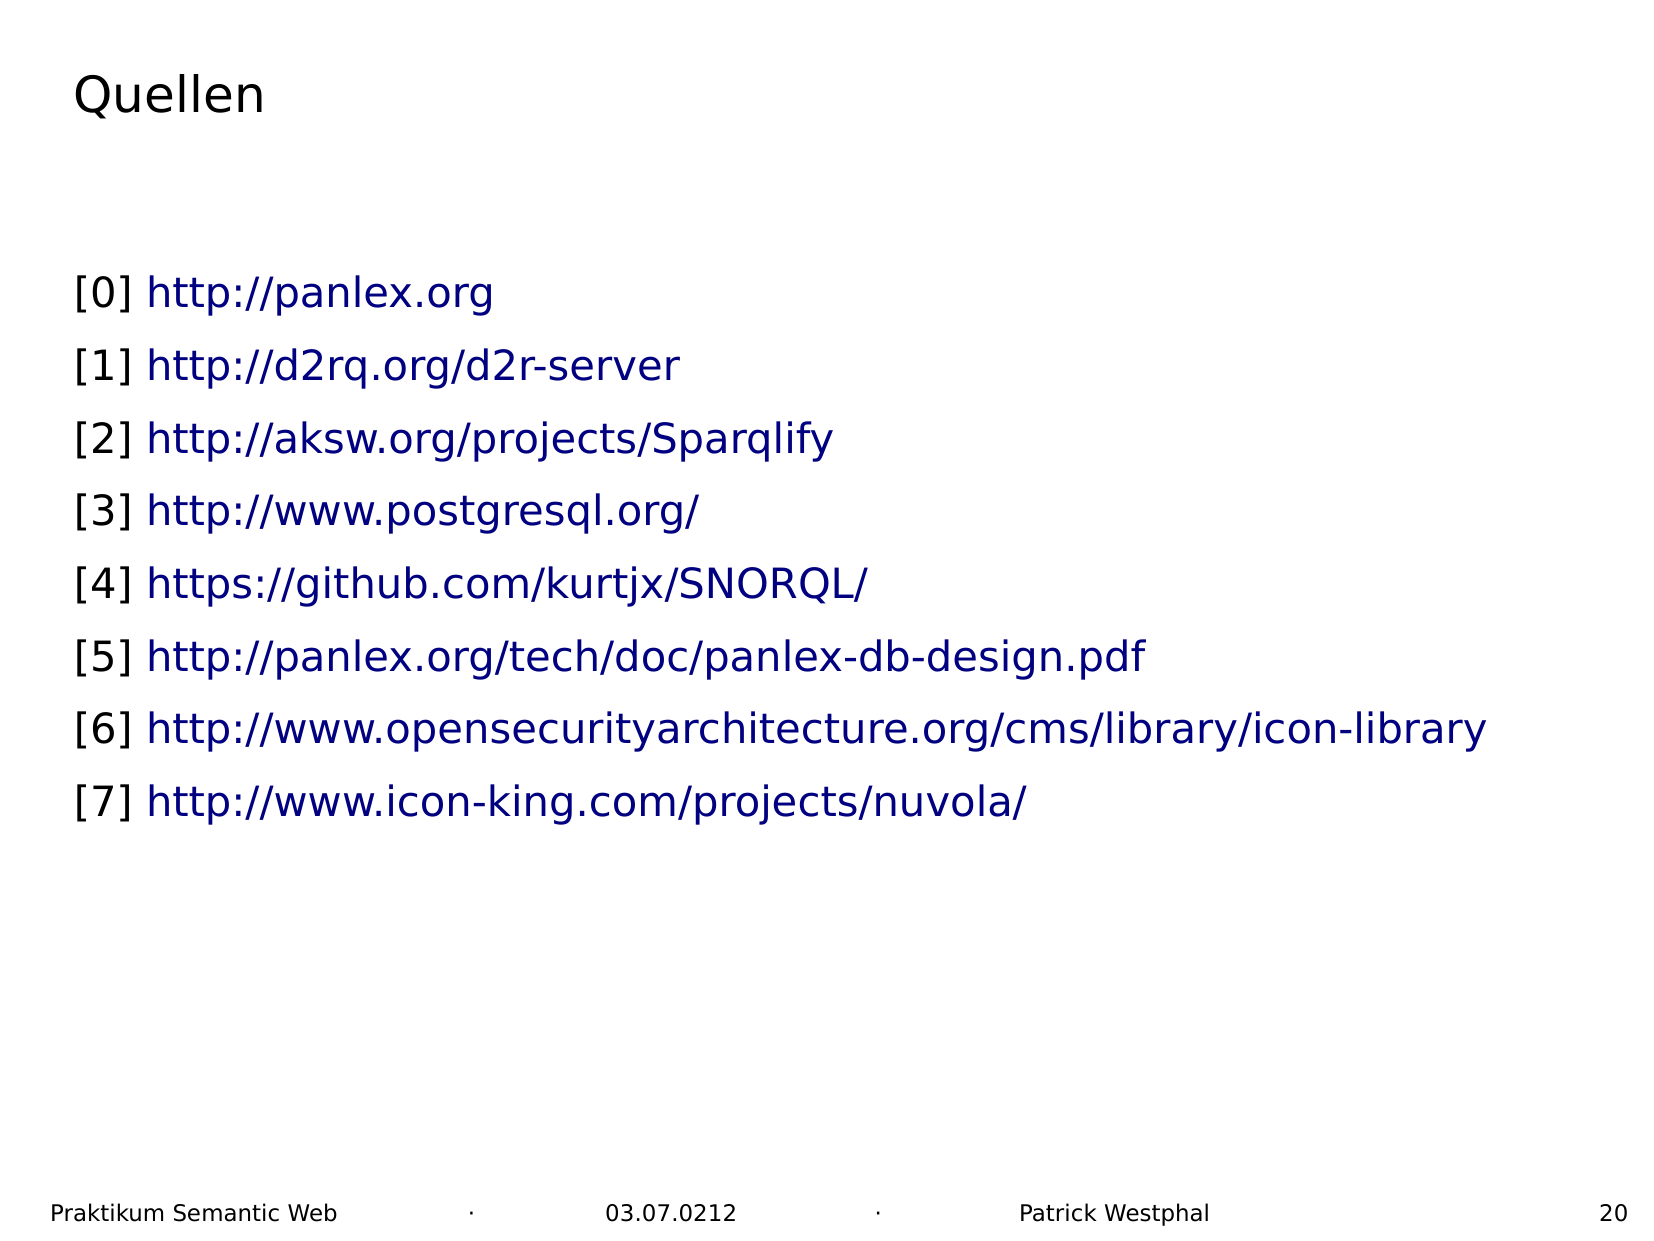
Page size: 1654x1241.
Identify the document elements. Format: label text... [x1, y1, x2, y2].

text_box <Nummer> [1474, 1192, 1644, 1235]
text_box Praktikum Semantic Web · 03.07.0212 · Patrick Westphal [35, 1192, 1300, 1235]
text_box [0] http://panlex.org [1] http://d2rq.org/d2r-server [2] http://aksw.org/projects/Sparqlify [3] http://www.postgresql.org/ [4] https://github.com/kurtjx/SNORQL/ [5] http://panlex.org/tech/doc/panlex-db-design.pdf [6] http://www.opensecurityarchitecture.org/cms/library/icon-library [7] http://www.icon-king.com/projects/nuvola/ [59, 188, 1583, 834]
text_box Quellen [59, 59, 1583, 133]
